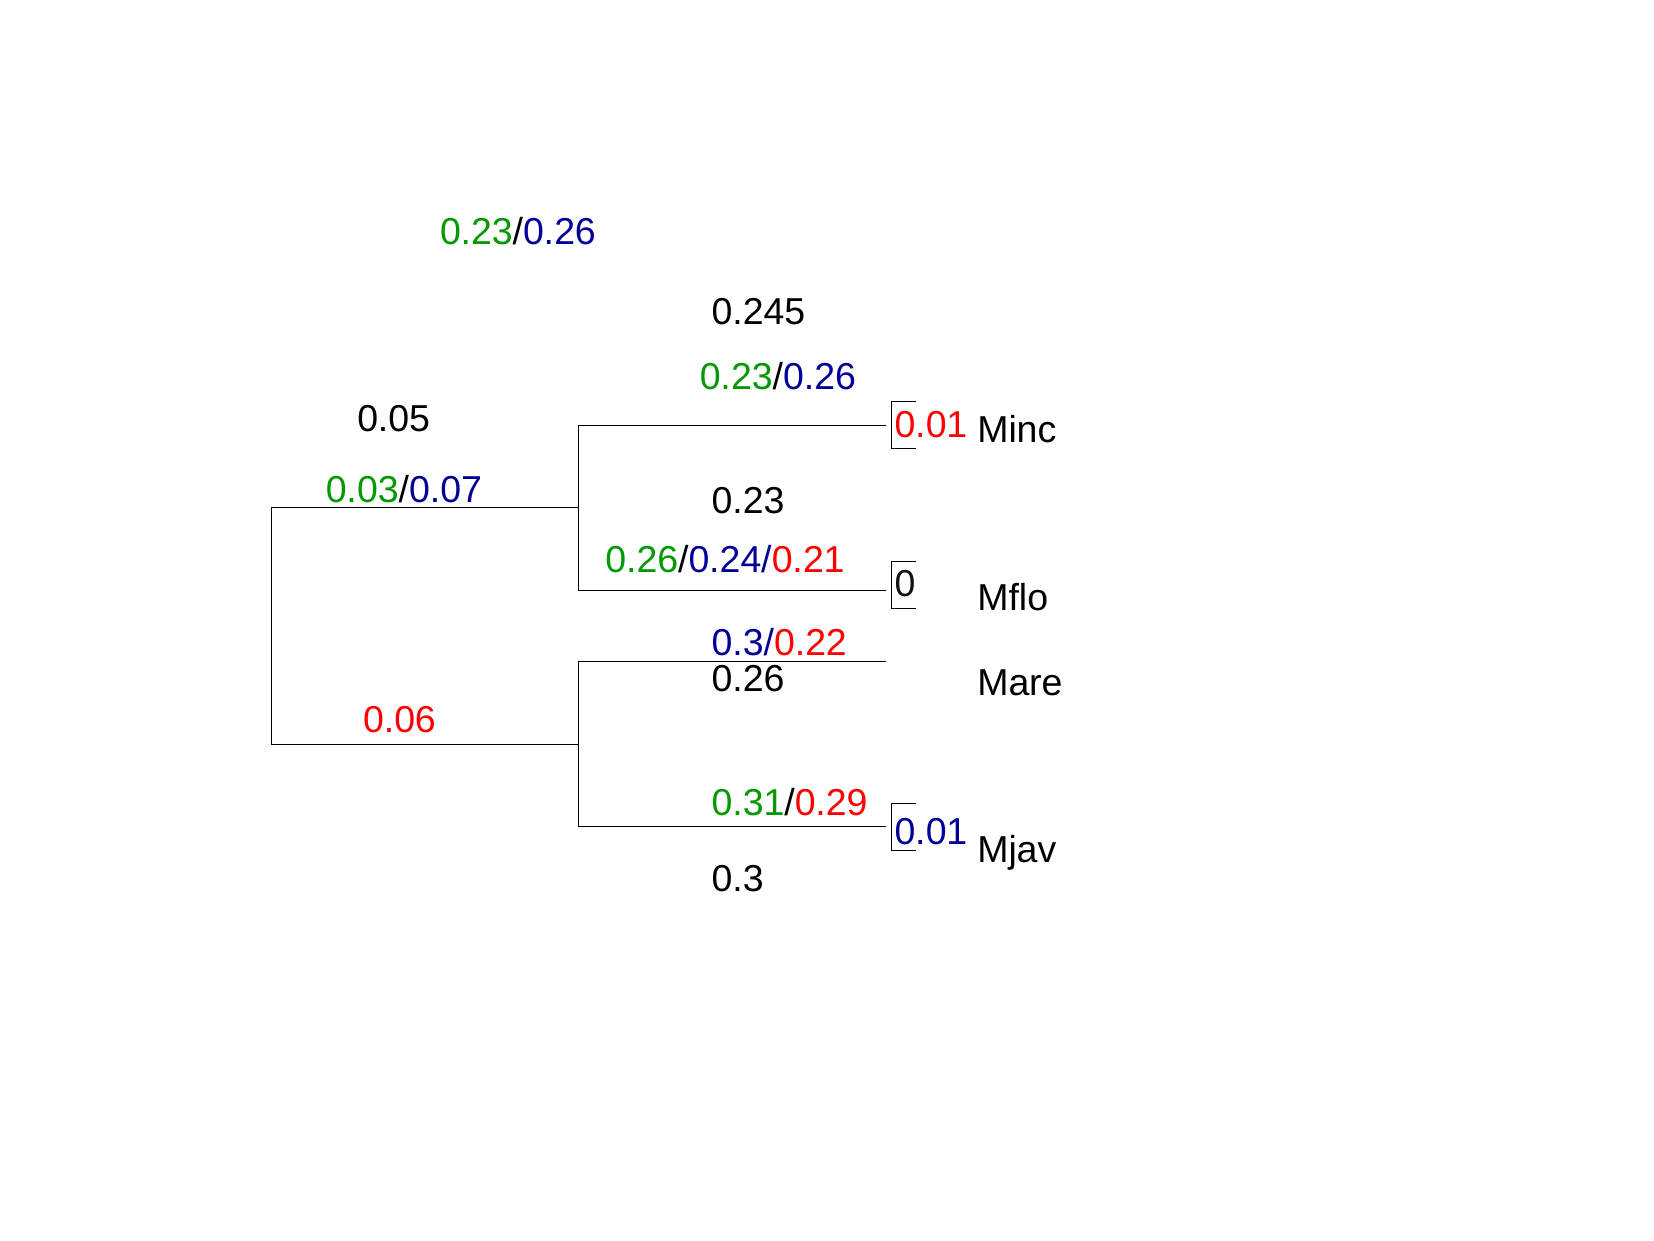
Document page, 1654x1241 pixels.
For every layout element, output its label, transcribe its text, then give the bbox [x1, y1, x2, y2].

text_box 0.3 [696, 850, 898, 908]
text_box 0.03/0.07 [311, 460, 501, 518]
text_box 0.31/0.29 [696, 773, 886, 831]
text_box Minc Mflo Mare Mjav [962, 401, 1353, 879]
text_box 0.23/0.26 [685, 348, 898, 406]
text_box 0.245 [696, 283, 898, 341]
text_box 0.23 [696, 472, 898, 530]
text_box 0.26 [696, 649, 898, 707]
text_box 0.01 [879, 803, 1058, 860]
text_box 0.23/0.26 [425, 203, 638, 260]
text_box 0 [879, 555, 1058, 612]
text_box 0.3/0.22 [696, 614, 875, 649]
text_box 0.06 [348, 690, 461, 748]
text_box 0.26/0.24/0.21 [590, 531, 880, 589]
text_box 0.01 [879, 395, 1058, 453]
text_box 0.05 [342, 389, 544, 447]
